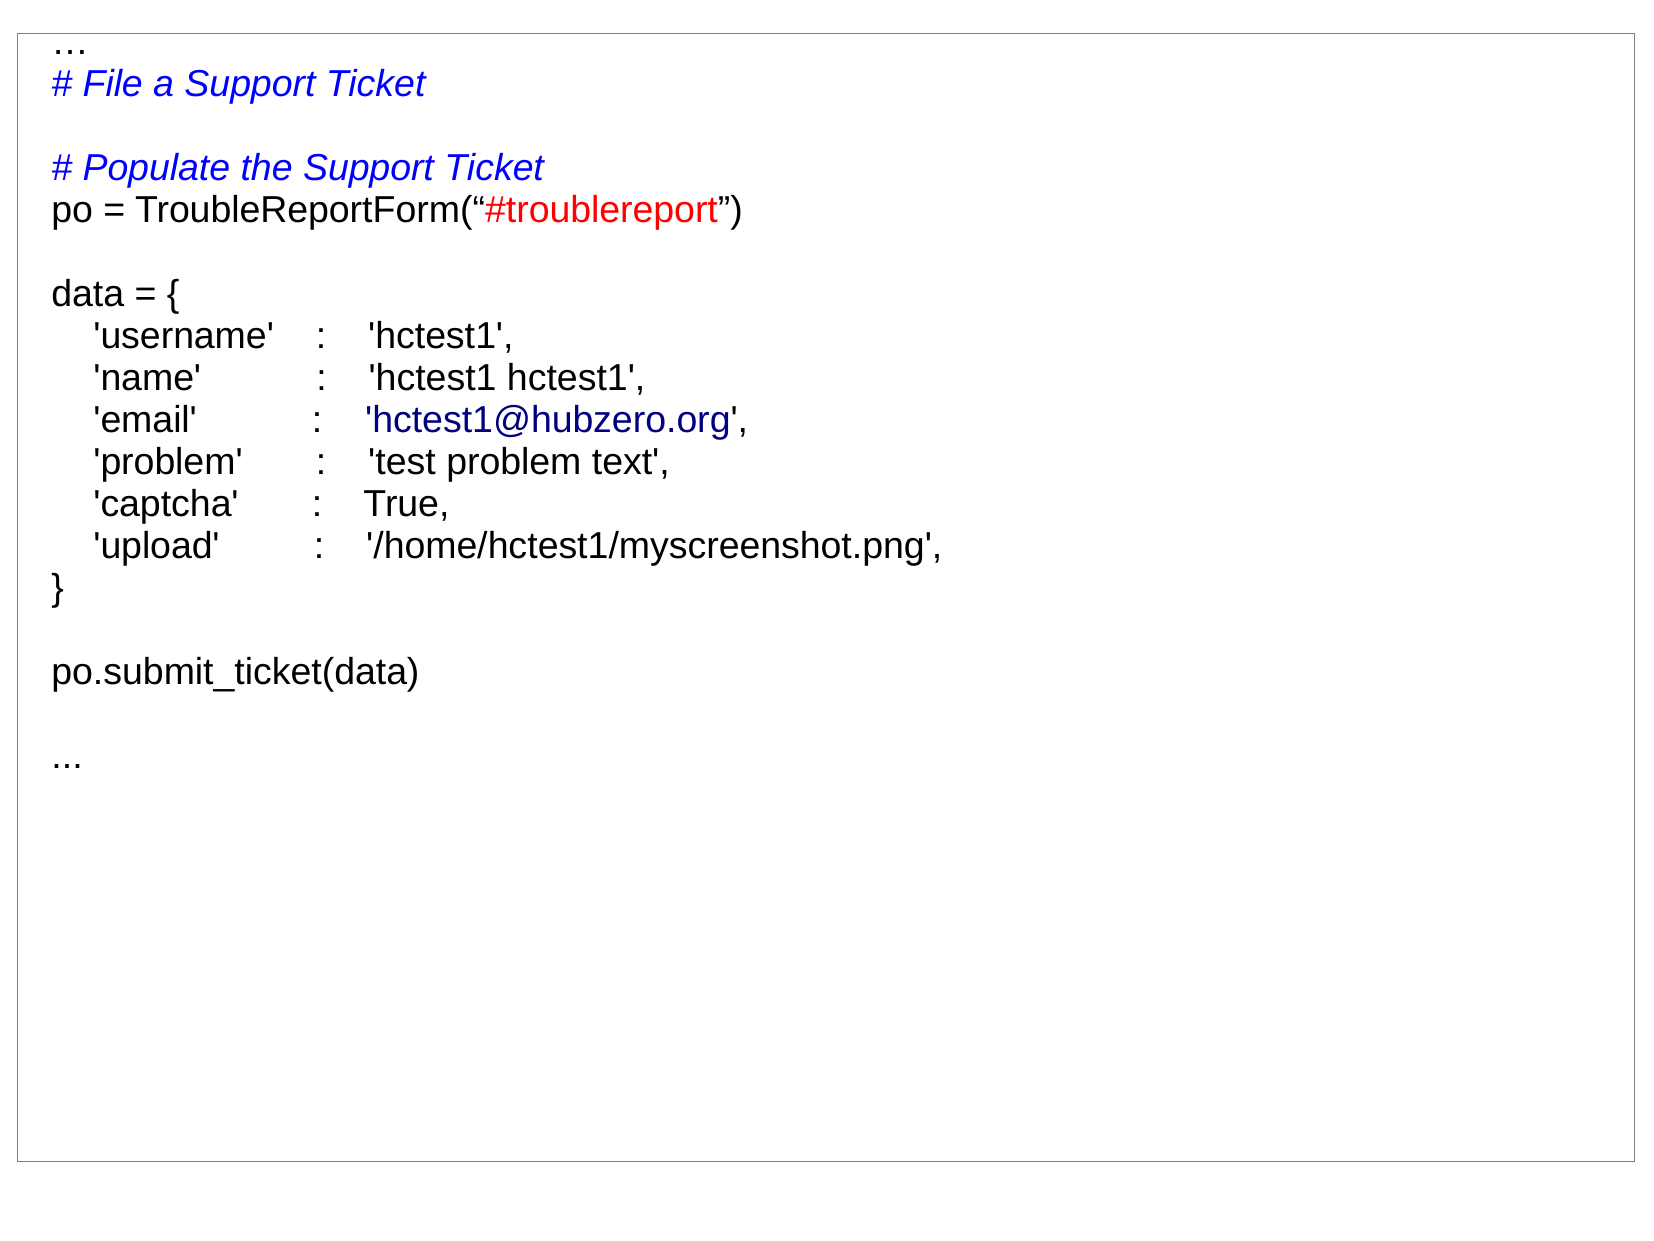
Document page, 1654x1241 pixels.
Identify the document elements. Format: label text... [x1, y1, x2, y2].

text_box [17, 33, 1635, 1162]
text_box … # File a Support Ticket # Populate the Support Ticket po = TroubleReportForm(“#troublereport”) data = { 'username' : 'hctest1', 'name' : 'hctest1 hctest1', 'email' : 'hctest1@hubzero.org', 'problem' : 'test problem text', 'captcha' : True, 'upload' : '/home/hctest1/myscreenshot.png', } po.submit_ticket(data) ... [36, 13, 1635, 1079]
